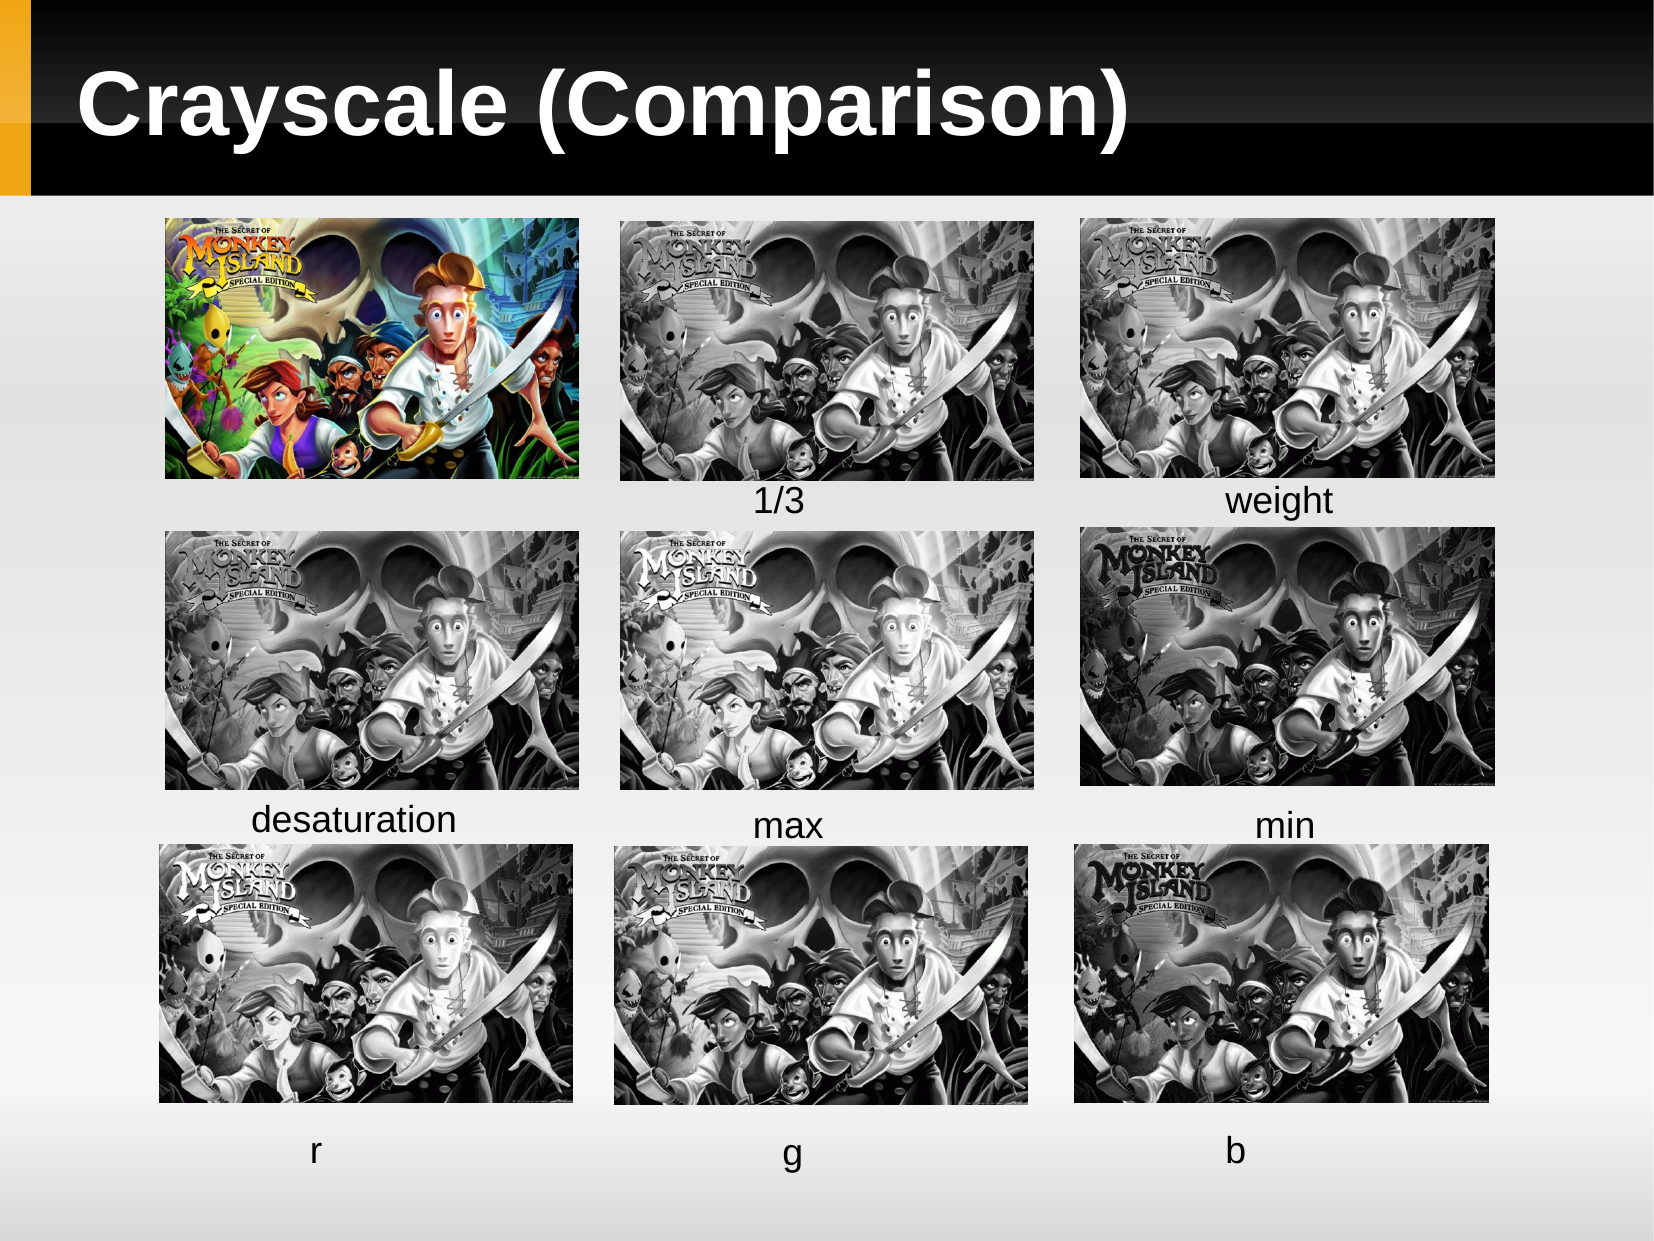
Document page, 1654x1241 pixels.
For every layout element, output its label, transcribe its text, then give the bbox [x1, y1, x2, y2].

text_box b [1210, 1122, 1359, 1179]
text_box desaturation [236, 790, 473, 848]
text_box weight [1210, 472, 1359, 530]
title Crayscale (Comparison) [76, 0, 1565, 208]
text_box r [295, 1122, 414, 1179]
picture [0, 0, 1654, 1241]
text_box min [1240, 797, 1418, 855]
text_box g [767, 1124, 916, 1182]
text_box max [738, 797, 945, 855]
text_box 1/3 [738, 472, 886, 530]
